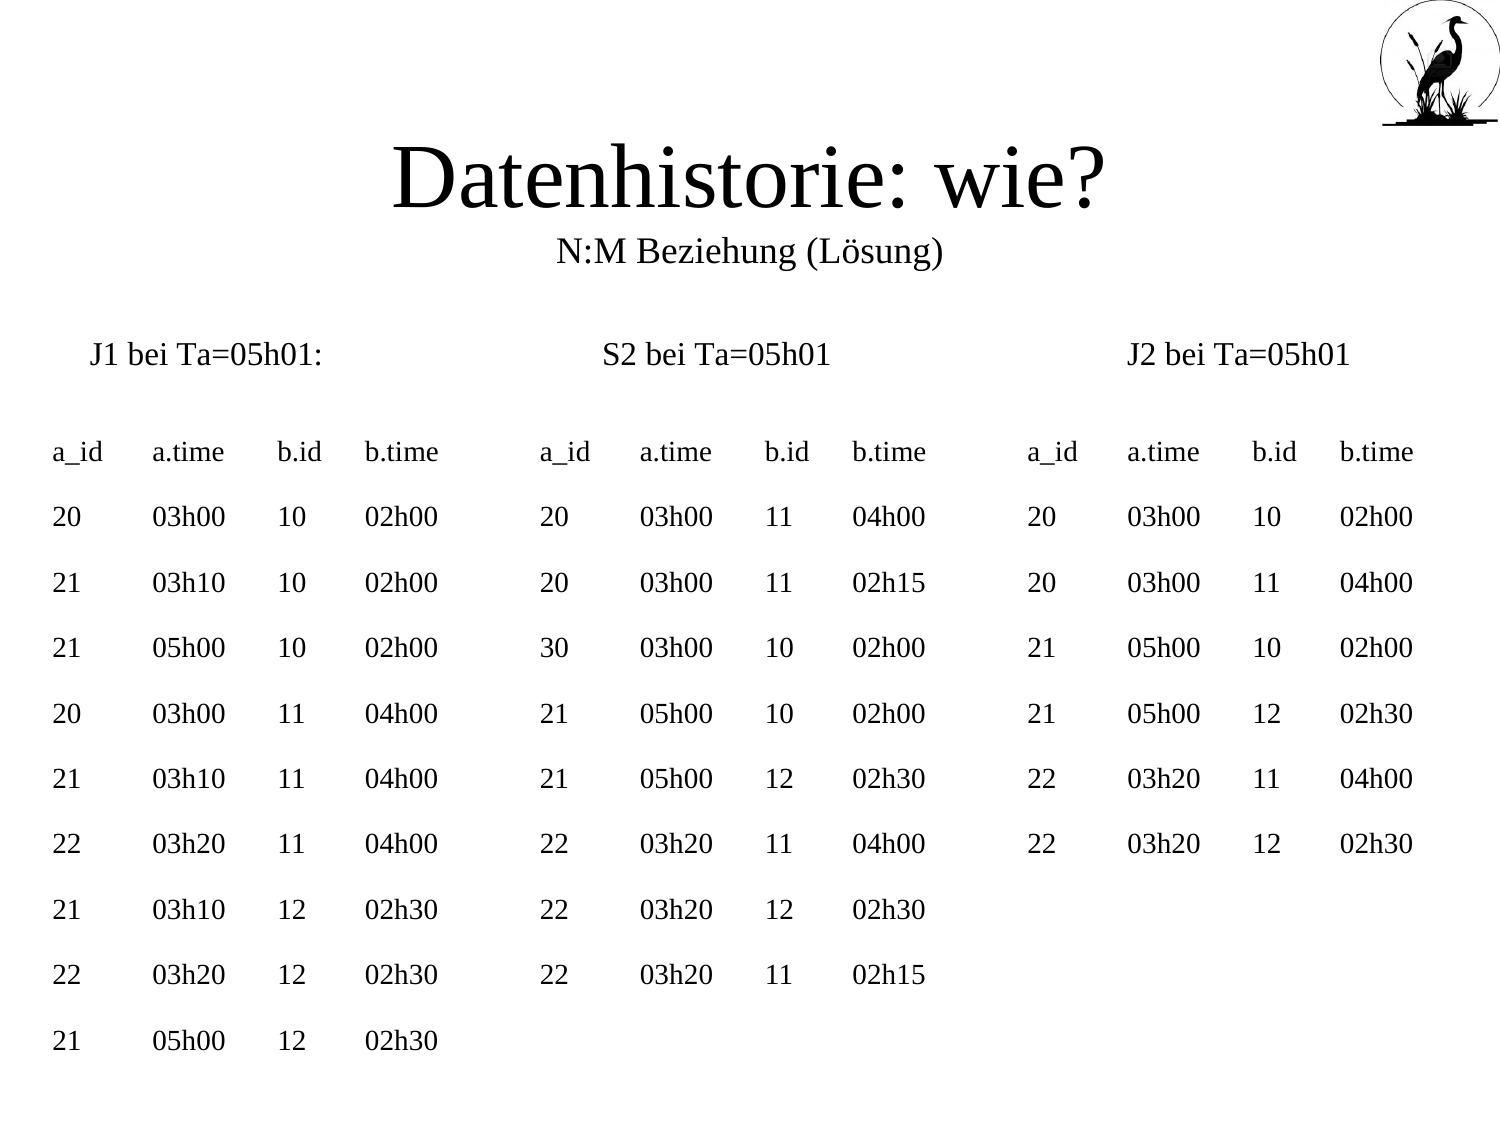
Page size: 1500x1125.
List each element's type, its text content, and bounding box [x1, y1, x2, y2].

table_cell 12 [1238, 686, 1325, 752]
table_cell 11 [750, 817, 838, 883]
table_cell 21 [38, 621, 137, 686]
table_cell 10 [263, 621, 350, 686]
table_cell 21 [525, 752, 625, 817]
table_cell 02h00 [350, 556, 463, 621]
table_cell 04h00 [838, 490, 950, 556]
table_header a_id [38, 425, 137, 490]
text_box S2 bei Ta=05h01 [587, 324, 850, 381]
table_cell 22 [525, 817, 625, 883]
table_cell 21 [38, 556, 137, 621]
table_cell 02h15 [838, 556, 950, 621]
table_header b.time [838, 425, 950, 490]
table_cell 03h10 [137, 556, 263, 621]
table_cell 10 [1238, 490, 1325, 556]
table_cell 03h00 [625, 490, 750, 556]
table_cell 10 [750, 686, 838, 752]
table_cell 02h30 [1325, 686, 1438, 752]
table_cell 03h00 [625, 556, 750, 621]
table_header b.id [1238, 425, 1325, 490]
table_cell 03h20 [625, 948, 750, 1013]
table_header a.time [1113, 425, 1238, 490]
table_cell 03h00 [1113, 556, 1238, 621]
table_header b.time [1325, 425, 1438, 490]
table_header a_id [1013, 425, 1113, 490]
table_header b.id [750, 425, 838, 490]
table_cell 30 [525, 621, 625, 686]
table_cell 03h00 [625, 621, 750, 686]
table_cell 02h30 [838, 752, 950, 817]
table_cell 20 [1013, 490, 1113, 556]
table_cell 22 [525, 883, 625, 948]
table_cell 21 [1013, 621, 1113, 686]
table_cell 21 [38, 883, 137, 948]
table_cell 03h20 [625, 883, 750, 948]
table_cell 02h00 [838, 621, 950, 686]
table_cell 10 [1238, 621, 1325, 686]
table_header a.time [625, 425, 750, 490]
table_cell 21 [1013, 686, 1113, 752]
table_cell 02h00 [350, 490, 463, 556]
table_cell 10 [263, 490, 350, 556]
table_cell 11 [263, 752, 350, 817]
table_cell 03h00 [137, 686, 263, 752]
table_cell 02h30 [350, 948, 463, 1013]
table_cell 20 [1013, 556, 1113, 621]
table_cell 10 [263, 556, 350, 621]
table_cell 22 [1013, 752, 1113, 817]
table_cell 20 [38, 686, 137, 752]
table_cell 21 [38, 1013, 137, 1078]
table_cell 22 [38, 948, 137, 1013]
table_cell 04h00 [838, 817, 950, 883]
table_header b.time [350, 425, 463, 490]
table_cell 05h00 [625, 752, 750, 817]
table_cell 11 [750, 556, 838, 621]
table_cell 10 [750, 621, 838, 686]
table_cell 12 [263, 1013, 350, 1078]
table_cell 11 [750, 948, 838, 1013]
table_cell 02h30 [350, 883, 463, 948]
table_header a.time [137, 425, 263, 490]
table_cell 11 [1238, 752, 1325, 817]
table_cell 21 [38, 752, 137, 817]
text_box J2 bei Ta=05h01 [1112, 324, 1375, 381]
table_cell 20 [525, 490, 625, 556]
table_cell 02h00 [1325, 621, 1438, 686]
table_cell 03h20 [137, 817, 263, 883]
table_cell 12 [1238, 817, 1325, 883]
table_cell 03h20 [1113, 752, 1238, 817]
table_cell 04h00 [1325, 752, 1438, 817]
table_cell 04h00 [350, 752, 463, 817]
table_cell 11 [263, 817, 350, 883]
table_cell 20 [38, 490, 137, 556]
table_cell 12 [750, 883, 838, 948]
table_cell 02h15 [838, 948, 950, 1013]
table_cell 22 [1013, 817, 1113, 883]
table_header b.id [263, 425, 350, 490]
table_cell 05h00 [1113, 621, 1238, 686]
table_cell 02h00 [350, 621, 463, 686]
table_cell 12 [750, 752, 838, 817]
table_cell 21 [525, 686, 625, 752]
table_cell 11 [1238, 556, 1325, 621]
table_cell 12 [263, 883, 350, 948]
table_cell 04h00 [350, 817, 463, 883]
table_cell 12 [263, 948, 350, 1013]
table_cell 03h20 [1113, 817, 1238, 883]
table_cell 04h00 [350, 686, 463, 752]
table_cell 20 [525, 556, 625, 621]
table_cell 03h10 [137, 752, 263, 817]
table_cell 11 [750, 490, 838, 556]
table_cell 11 [263, 686, 350, 752]
table_cell 03h10 [137, 883, 263, 948]
table_cell 04h00 [1325, 556, 1438, 621]
table_cell 05h00 [137, 621, 263, 686]
table_cell 02h30 [1325, 817, 1438, 883]
table_cell 03h20 [625, 817, 750, 883]
table_cell 02h00 [838, 686, 950, 752]
table_cell 22 [38, 817, 137, 883]
table_cell 05h00 [137, 1013, 263, 1078]
table_cell 02h00 [1325, 490, 1438, 556]
table_cell 02h30 [350, 1013, 463, 1078]
picture [1380, 0, 1500, 126]
table_cell 03h00 [1113, 490, 1238, 556]
table_header a_id [525, 425, 625, 490]
table_cell 02h30 [838, 883, 950, 948]
table_cell 22 [525, 948, 625, 1013]
table_cell 03h00 [137, 490, 263, 556]
table_cell 03h20 [137, 948, 263, 1013]
table_cell 05h00 [1113, 686, 1238, 752]
text_box J1 bei Ta=05h01: [75, 324, 388, 381]
title Datenhistorie: wie? N:M Beziehung (Lösung) [112, 99, 1388, 288]
table_cell 05h00 [625, 686, 750, 752]
